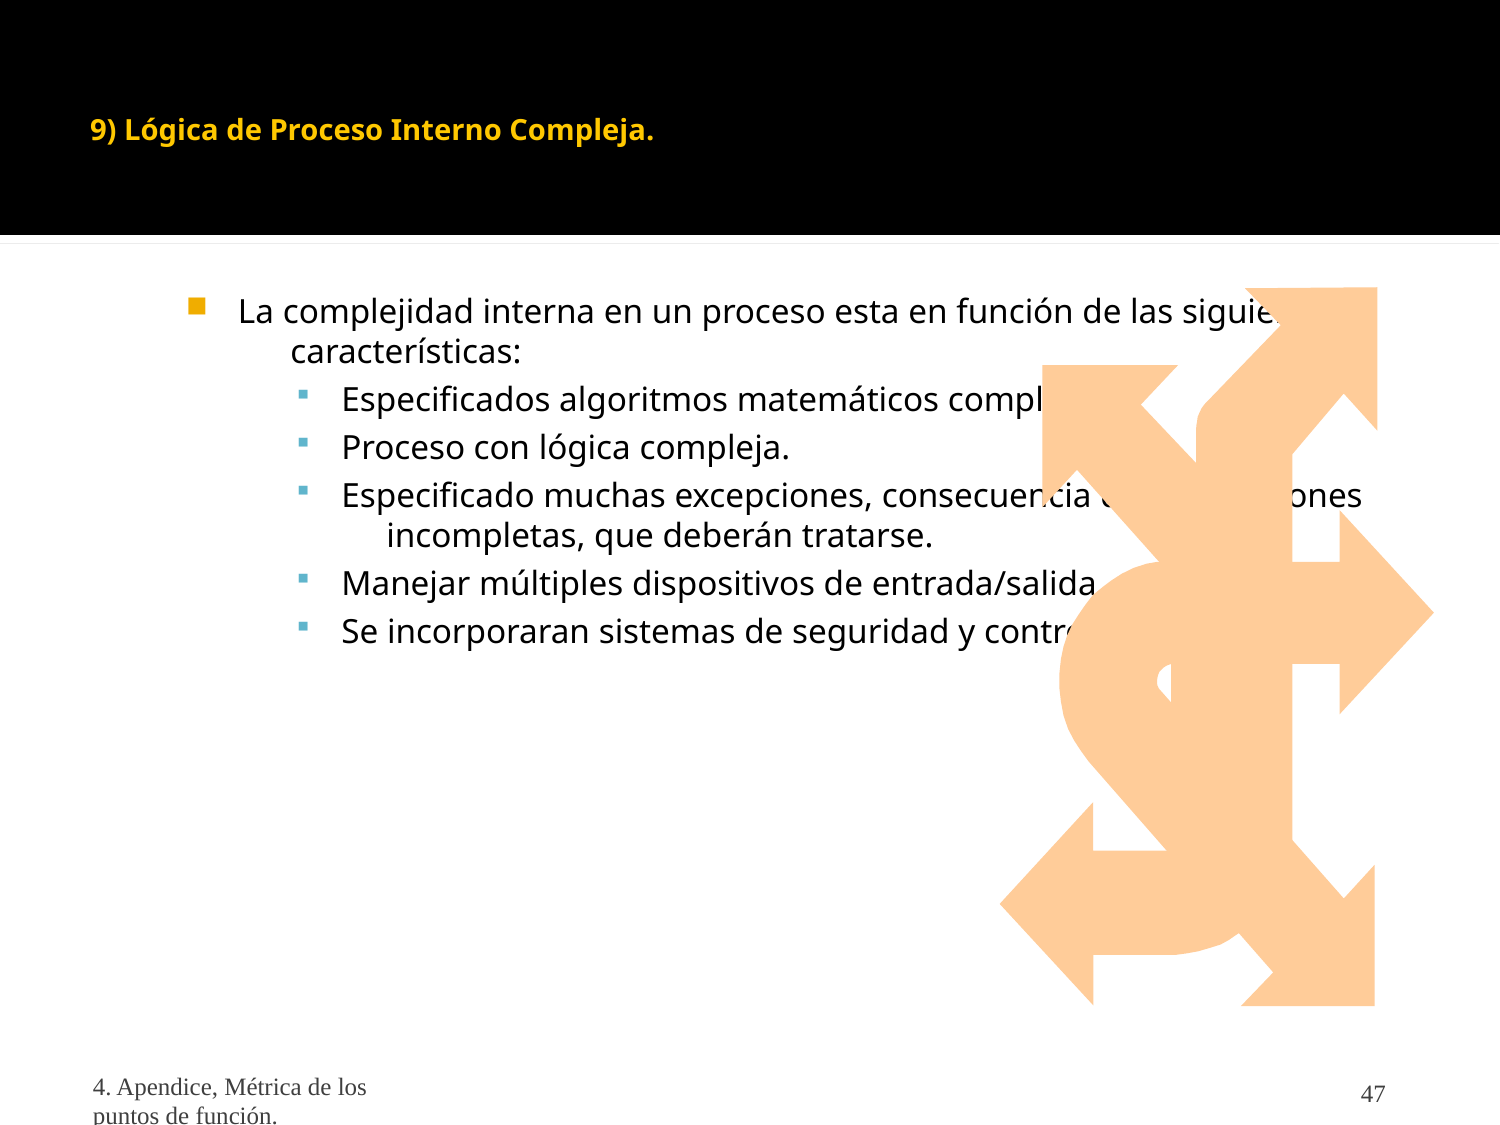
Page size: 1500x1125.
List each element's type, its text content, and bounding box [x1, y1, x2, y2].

text_box [1345, 1062, 1467, 1108]
text_box [999, 287, 1434, 1007]
title 9) Lógica de Proceso Interno Compleja. [75, 25, 1426, 232]
list La complejidad interna en un proceso esta en función de las siguientes características: Especificados algoritmos matemáticos complejos. Proceso con lógica compleja. Especificado muchas excepciones, consecuencia de transacciones incompletas, que deberán tratarse. Manejar múltiples dispositivos de entrada/salida. Se incorporaran sistemas de seguridad y control. [137, 275, 1475, 951]
text_box 4. Apendice, Métrica de los puntos de función. [75, 1062, 426, 1108]
